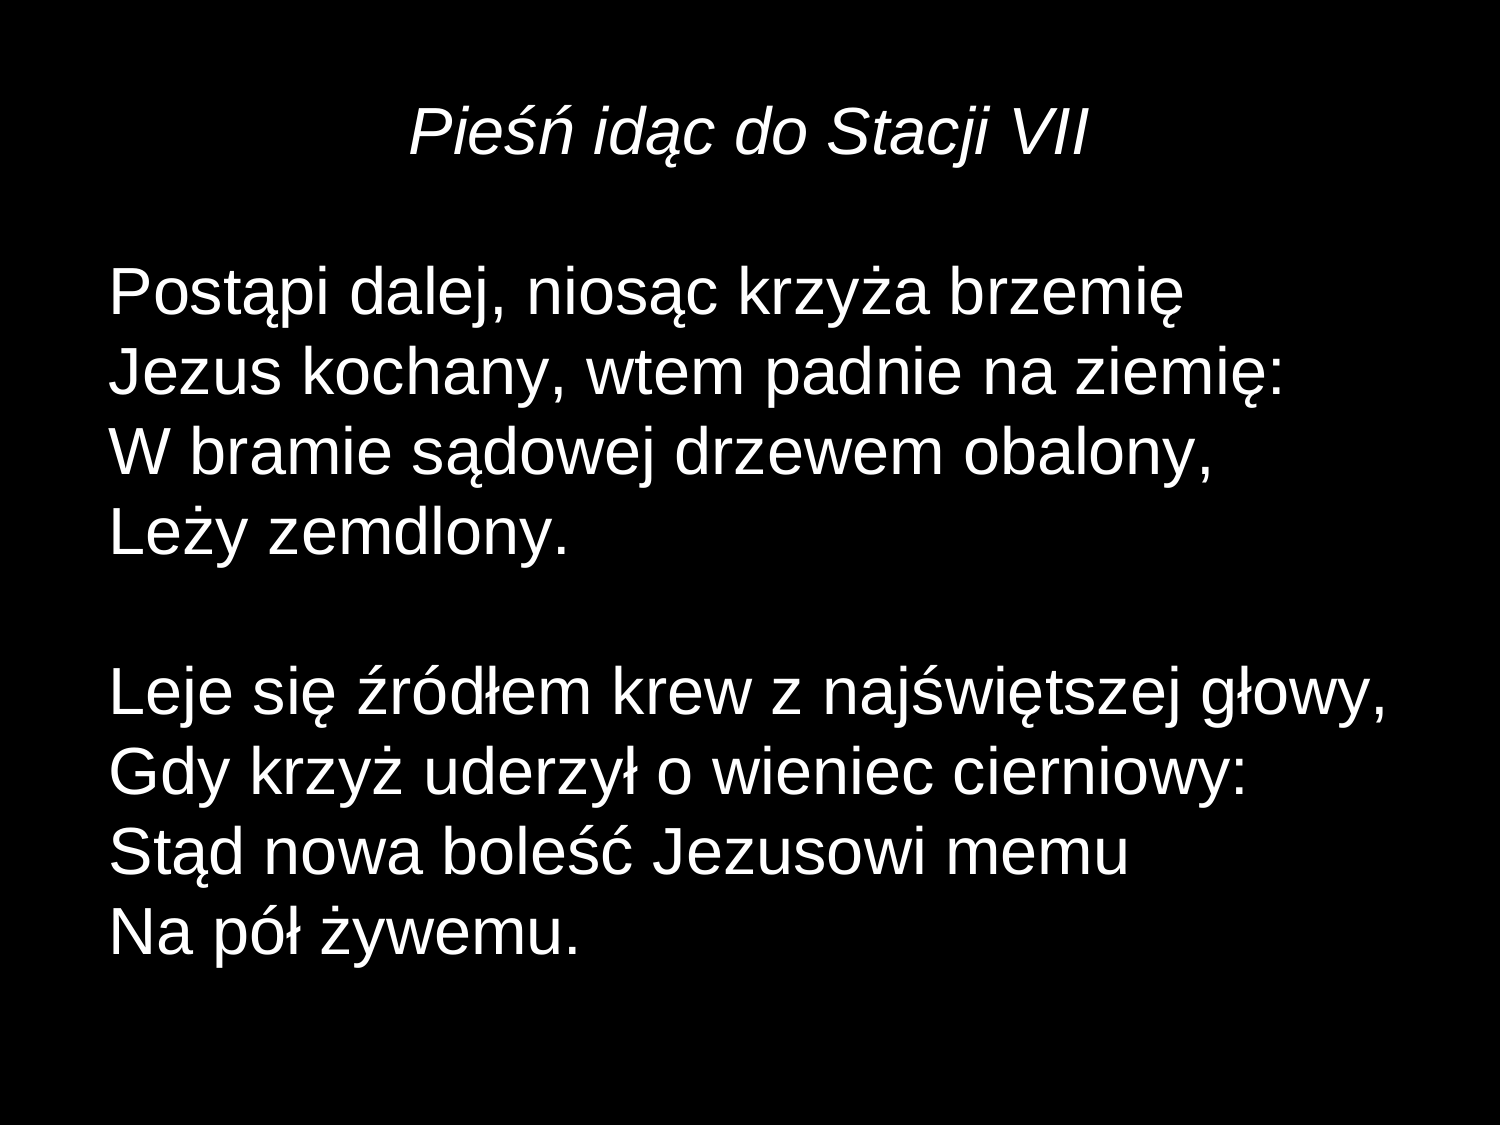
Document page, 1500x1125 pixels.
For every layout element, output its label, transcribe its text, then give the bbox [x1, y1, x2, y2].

text_box Pieśń idąc do Stacji VII Postąpi dalej, niosąc krzyża brzemię Jezus kochany, wtem padnie na ziemię: W bramie sądowej drzewem obalony, Leży zemdlony. Leje się źródłem krew z najświętszej głowy, Gdy krzyż uderzył o wieniec cierniowy: Stąd nowa boleść Jezusowi memu Na pół żywemu. [93, 80, 1465, 976]
